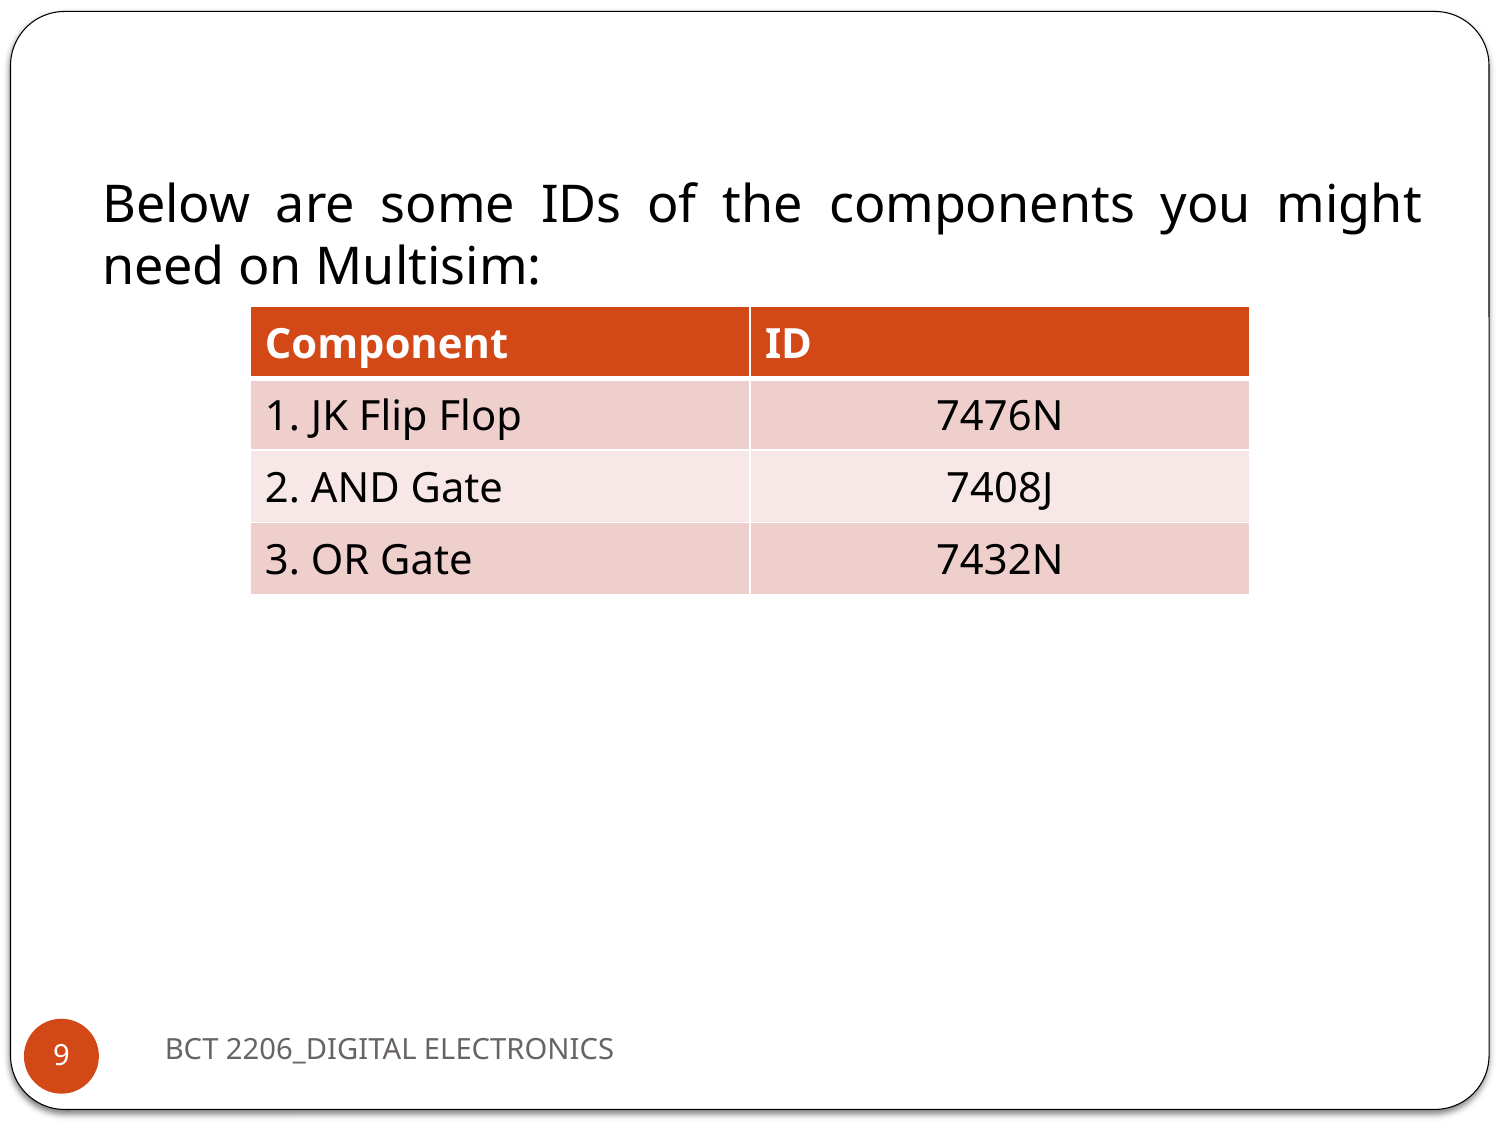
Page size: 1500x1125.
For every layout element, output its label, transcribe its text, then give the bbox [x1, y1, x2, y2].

table_cell 3. OR Gate [251, 523, 749, 594]
table_cell 1. JK Flip Flop [251, 381, 749, 449]
table_header Component [251, 307, 749, 376]
text_box <number> [23, 1018, 99, 1094]
table_cell 7408J [751, 451, 1249, 522]
table_cell 2. AND Gate [251, 451, 749, 522]
list Below are some IDs of the components you might need on Multisim: [87, 162, 1438, 1050]
table_header ID [751, 307, 1249, 376]
table_cell 7432N [751, 523, 1249, 594]
table_cell 7476N [751, 381, 1249, 449]
